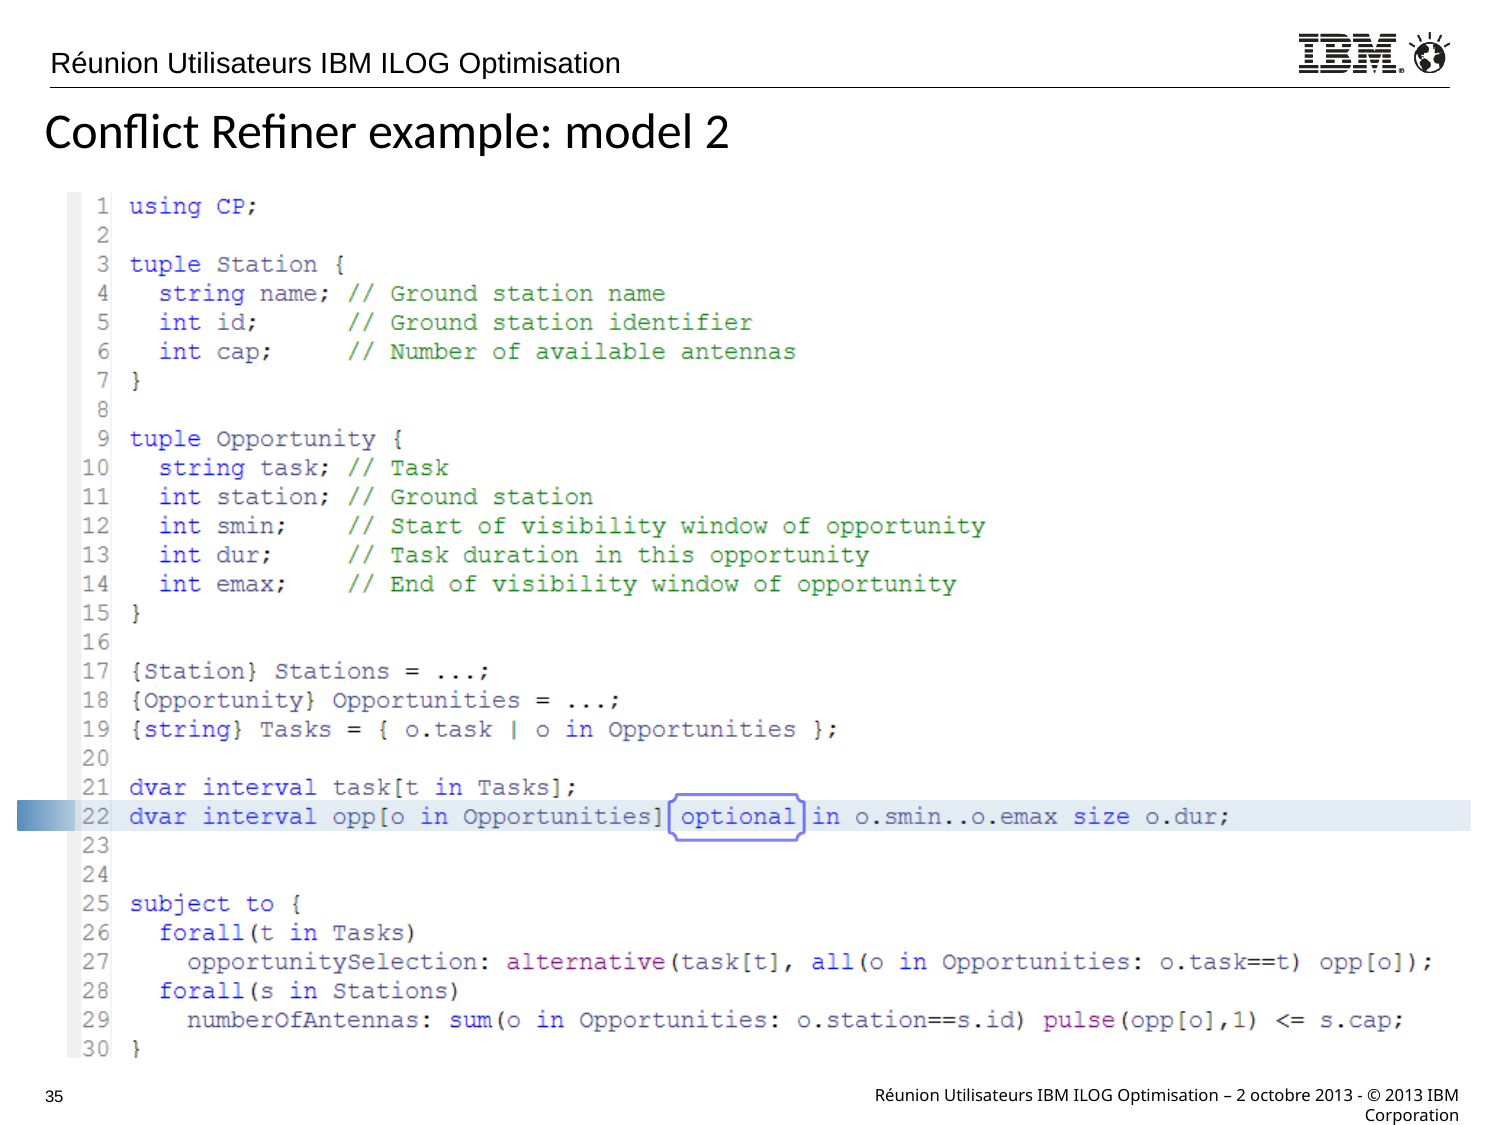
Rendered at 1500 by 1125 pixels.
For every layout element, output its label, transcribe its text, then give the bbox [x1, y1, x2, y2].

picture [1299, 32, 1450, 73]
picture [67, 831, 1437, 1058]
picture [674, 831, 800, 838]
text_box [17, 800, 668, 831]
title Conflict Refiner example: model 2 [29, 97, 1455, 218]
text_box [805, 800, 1471, 831]
text_box [671, 800, 802, 831]
picture [67, 218, 1437, 800]
